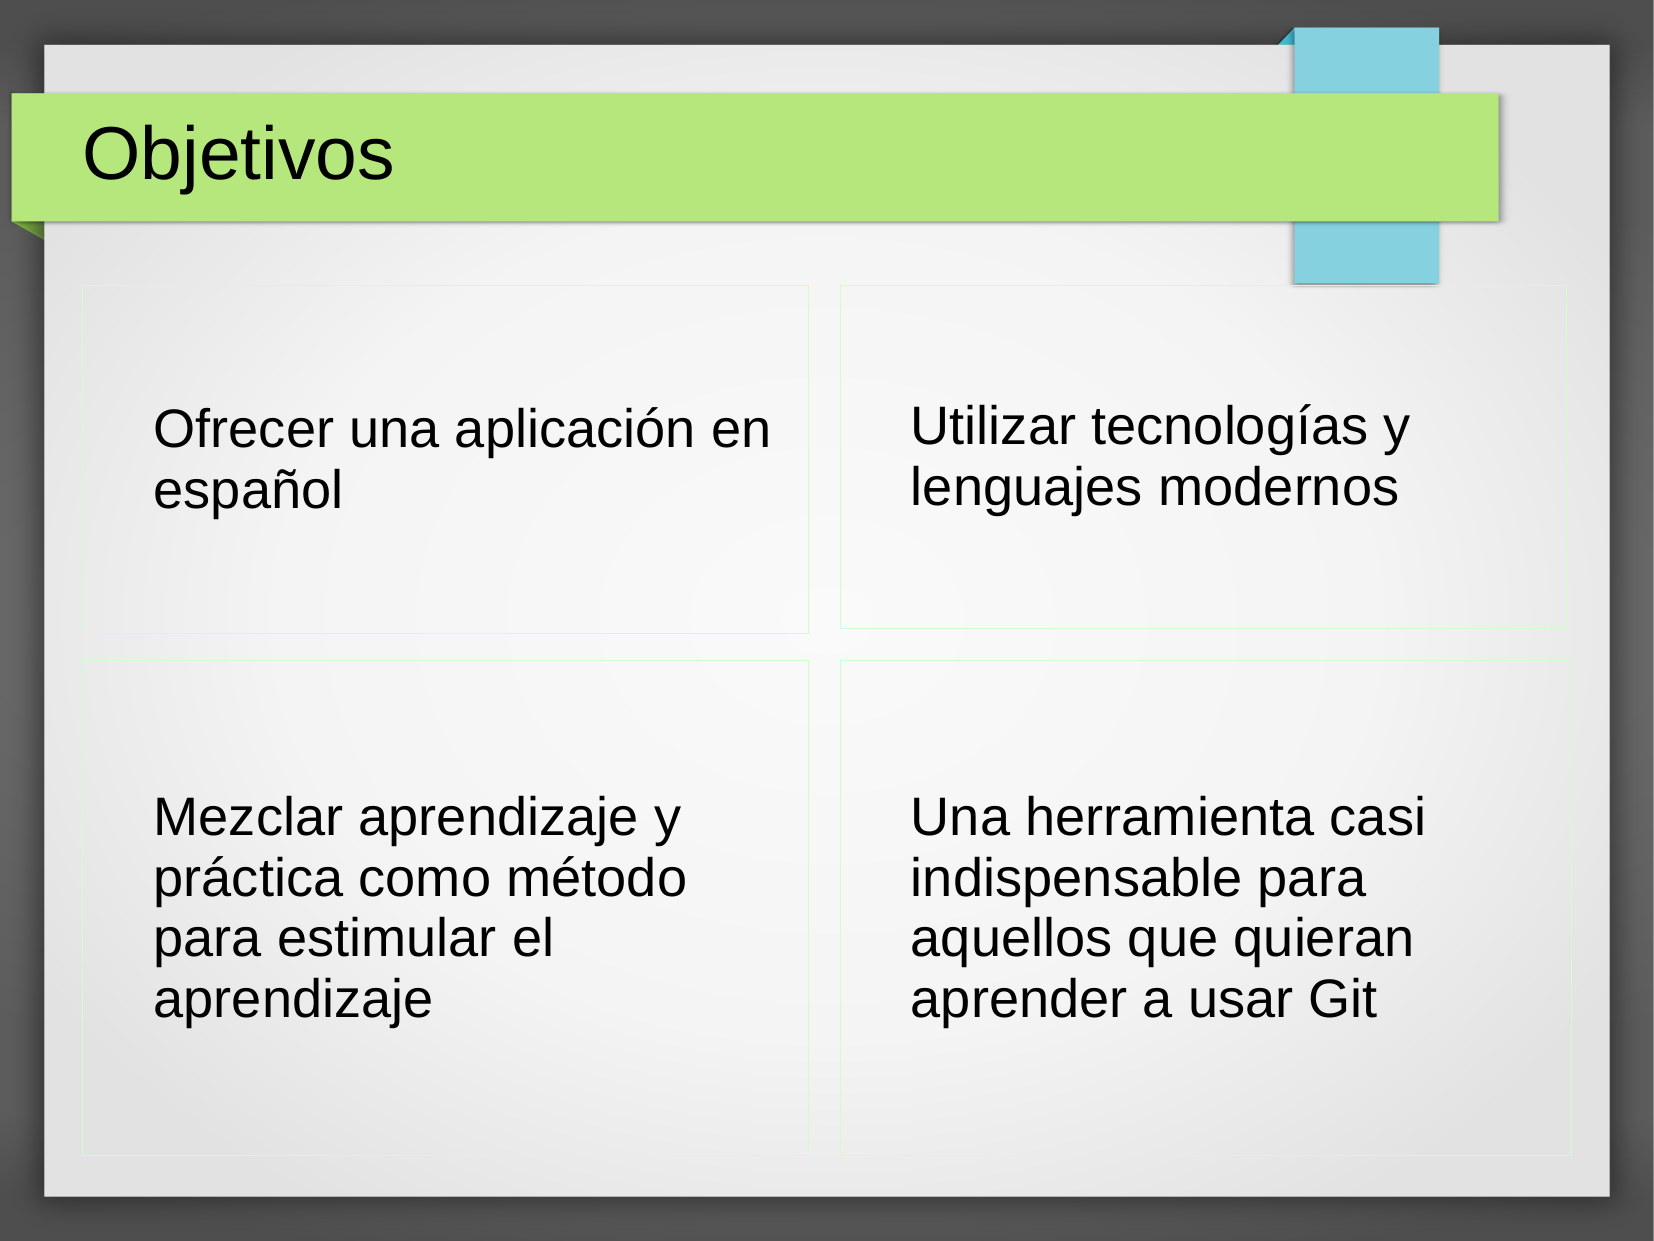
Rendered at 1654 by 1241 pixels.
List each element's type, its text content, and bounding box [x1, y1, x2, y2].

list Utilizar tecnologías y lenguajes modernos [840, 285, 1567, 629]
picture [0, 0, 1654, 1241]
list Ofrecer una aplicación en español [82, 285, 809, 634]
list Mezclar aprendizaje y práctica como método para estimular el aprendizaje [82, 660, 809, 1156]
list Una herramienta casi indispensable para aquellos que quieran aprender a usar Git [840, 660, 1572, 1156]
title Objetivos [82, 94, 1264, 213]
